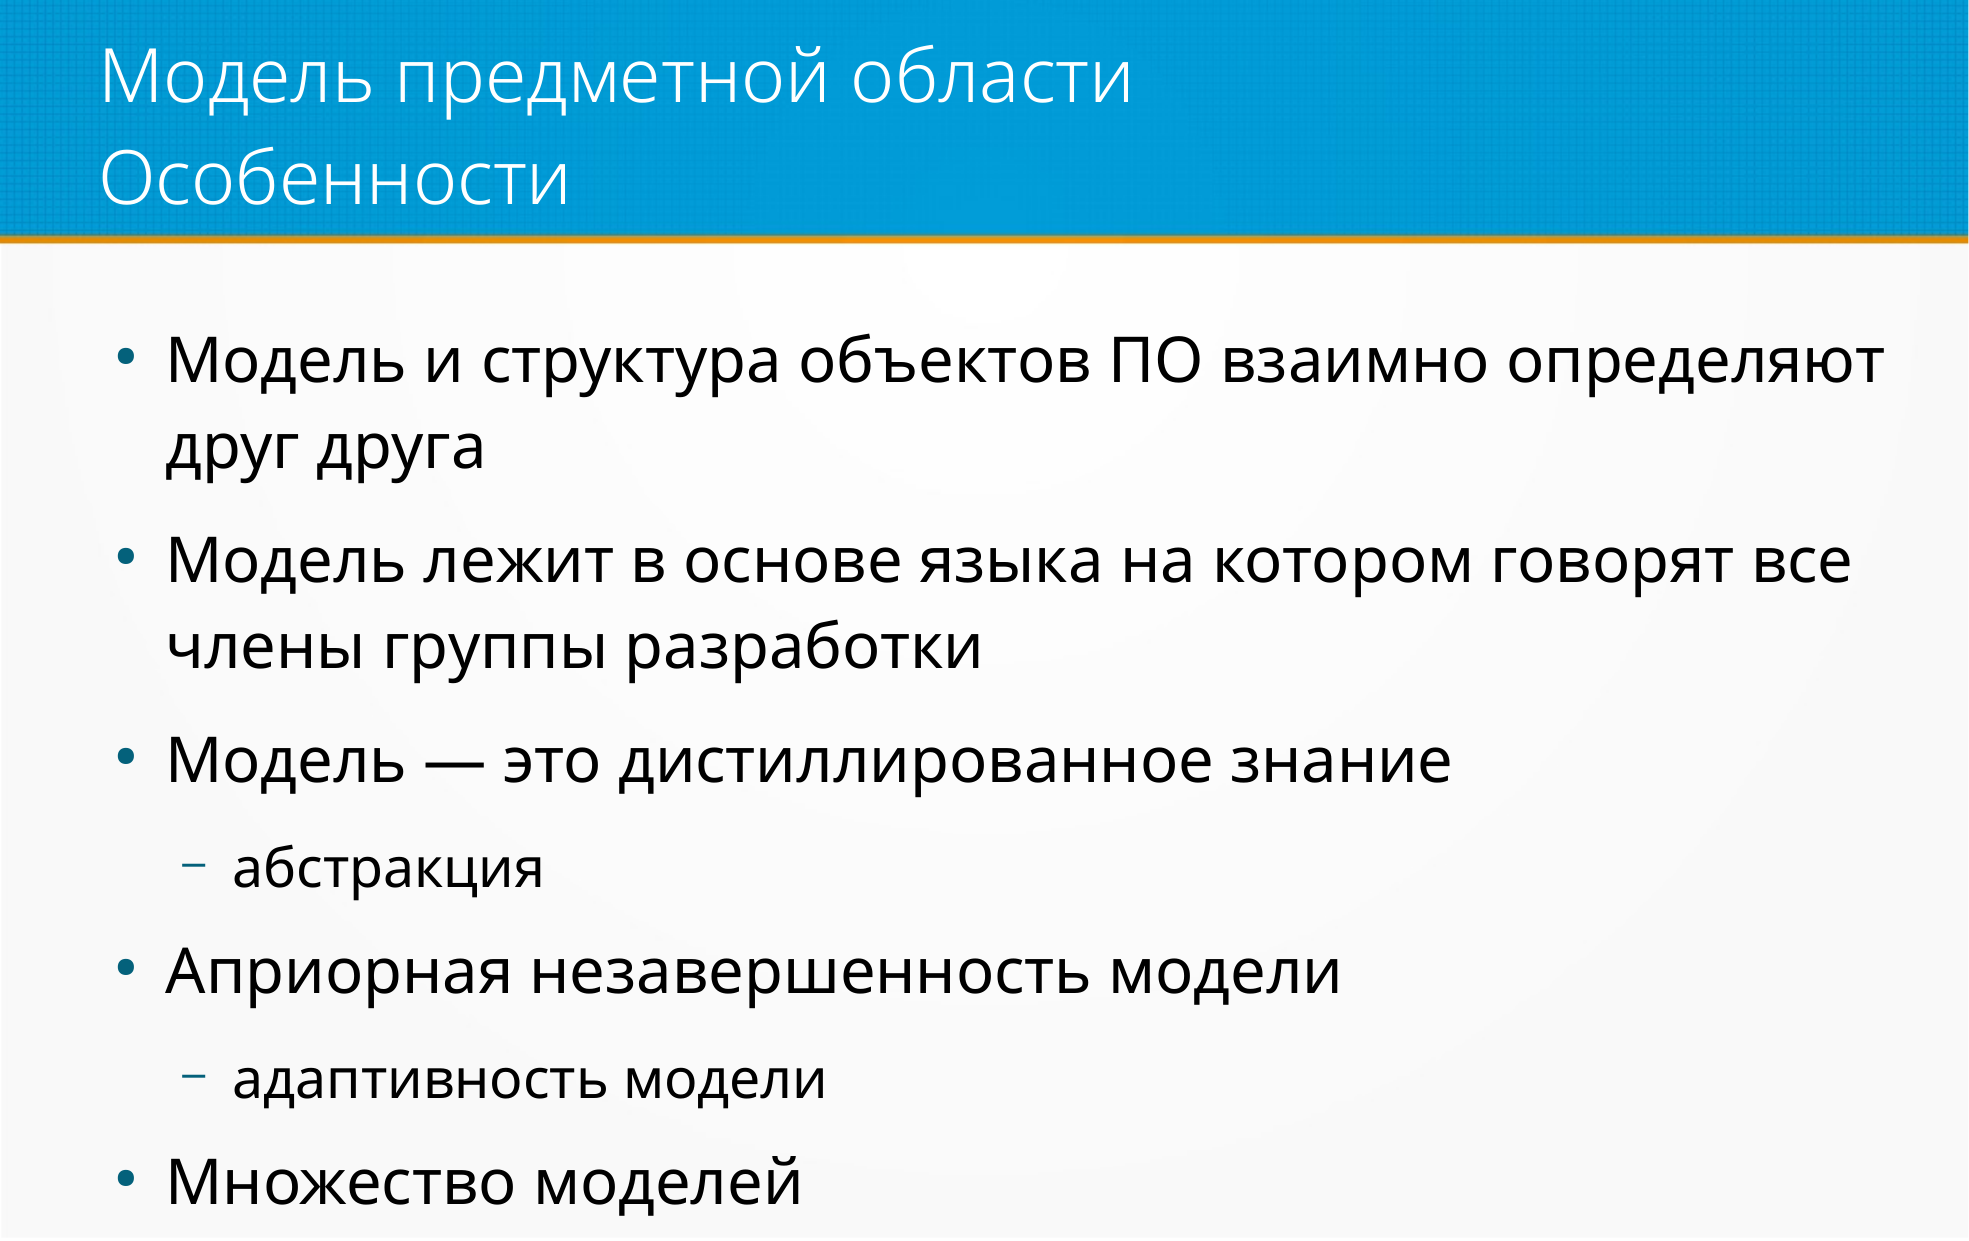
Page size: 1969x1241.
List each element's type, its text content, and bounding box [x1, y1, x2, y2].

picture [0, 233, 1969, 1241]
title Модель предметной области Особенности [98, 19, 1870, 227]
list Модель и структура объектов ПО взаимно определяют друг друга Модель лежит в основе языка на котором говорят все члены группы разработки Модель — это дистиллированное знание абстракция Априорная незавершенность модели адаптивность модели Множество моделей [98, 315, 1969, 1229]
